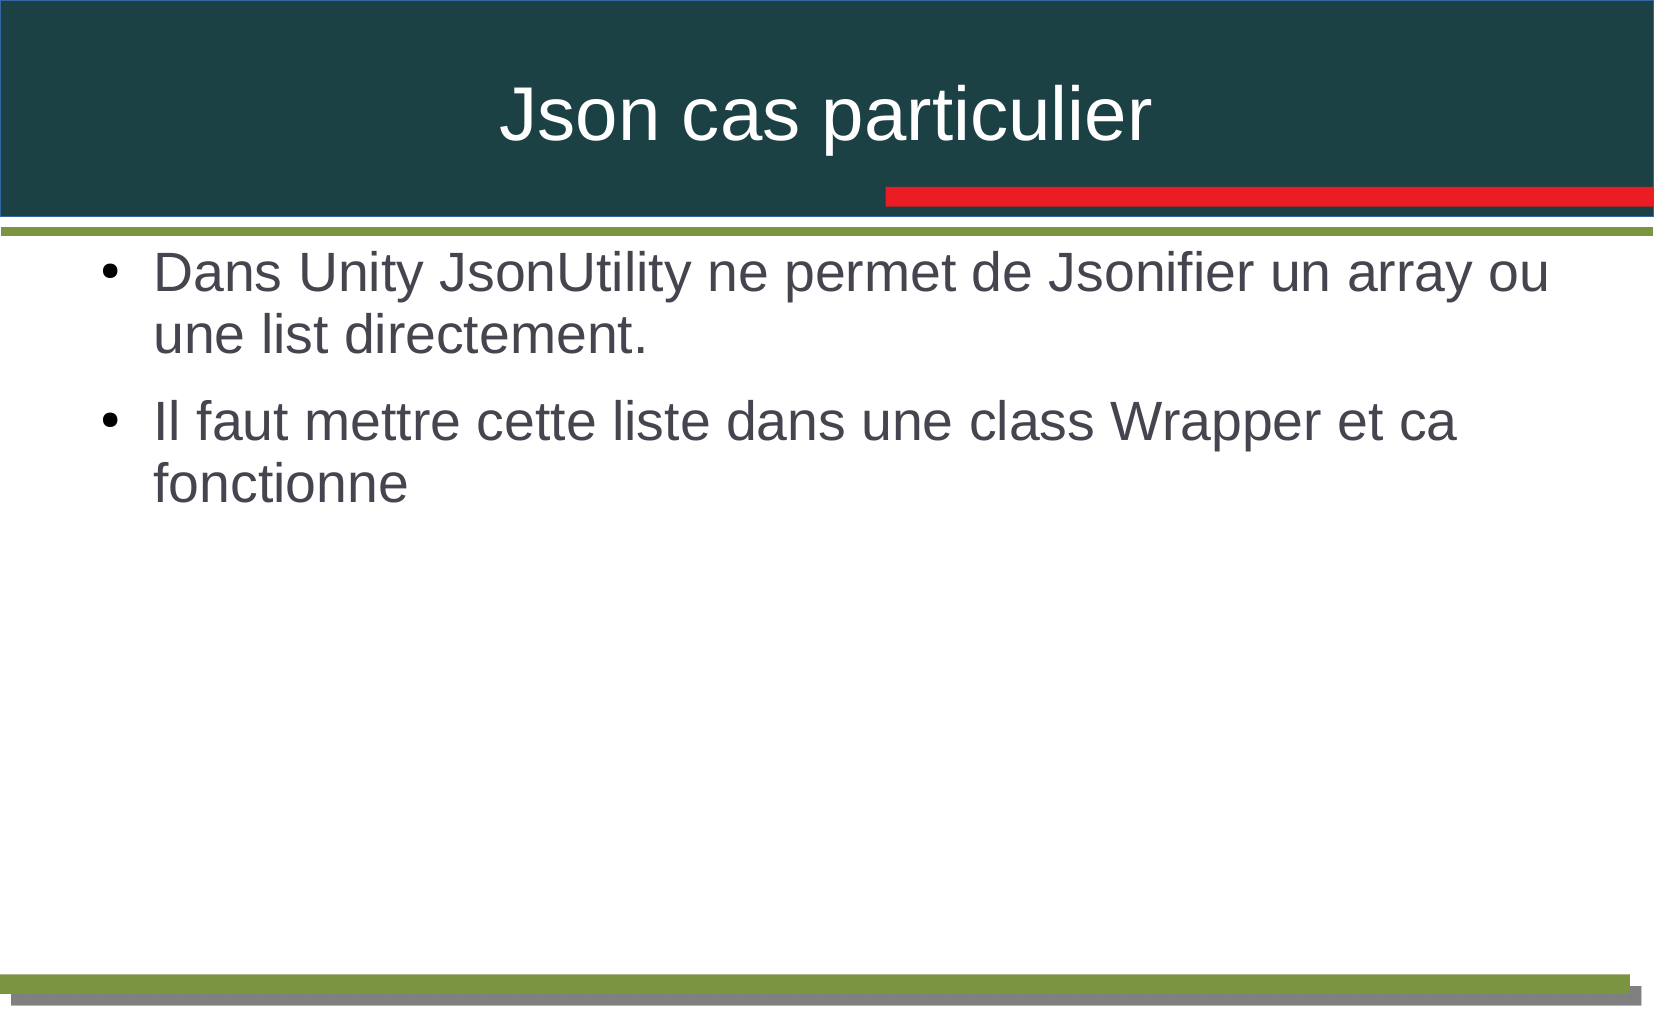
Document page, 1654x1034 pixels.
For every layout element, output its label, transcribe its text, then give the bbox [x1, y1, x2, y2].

list Dans Unity JsonUtility ne permet de Jsonifier un array ou une list directement. Il faut mettre cette liste dans une class Wrapper et ca fonctionne [82, 241, 1571, 955]
title Json cas particulier [82, 40, 1571, 187]
